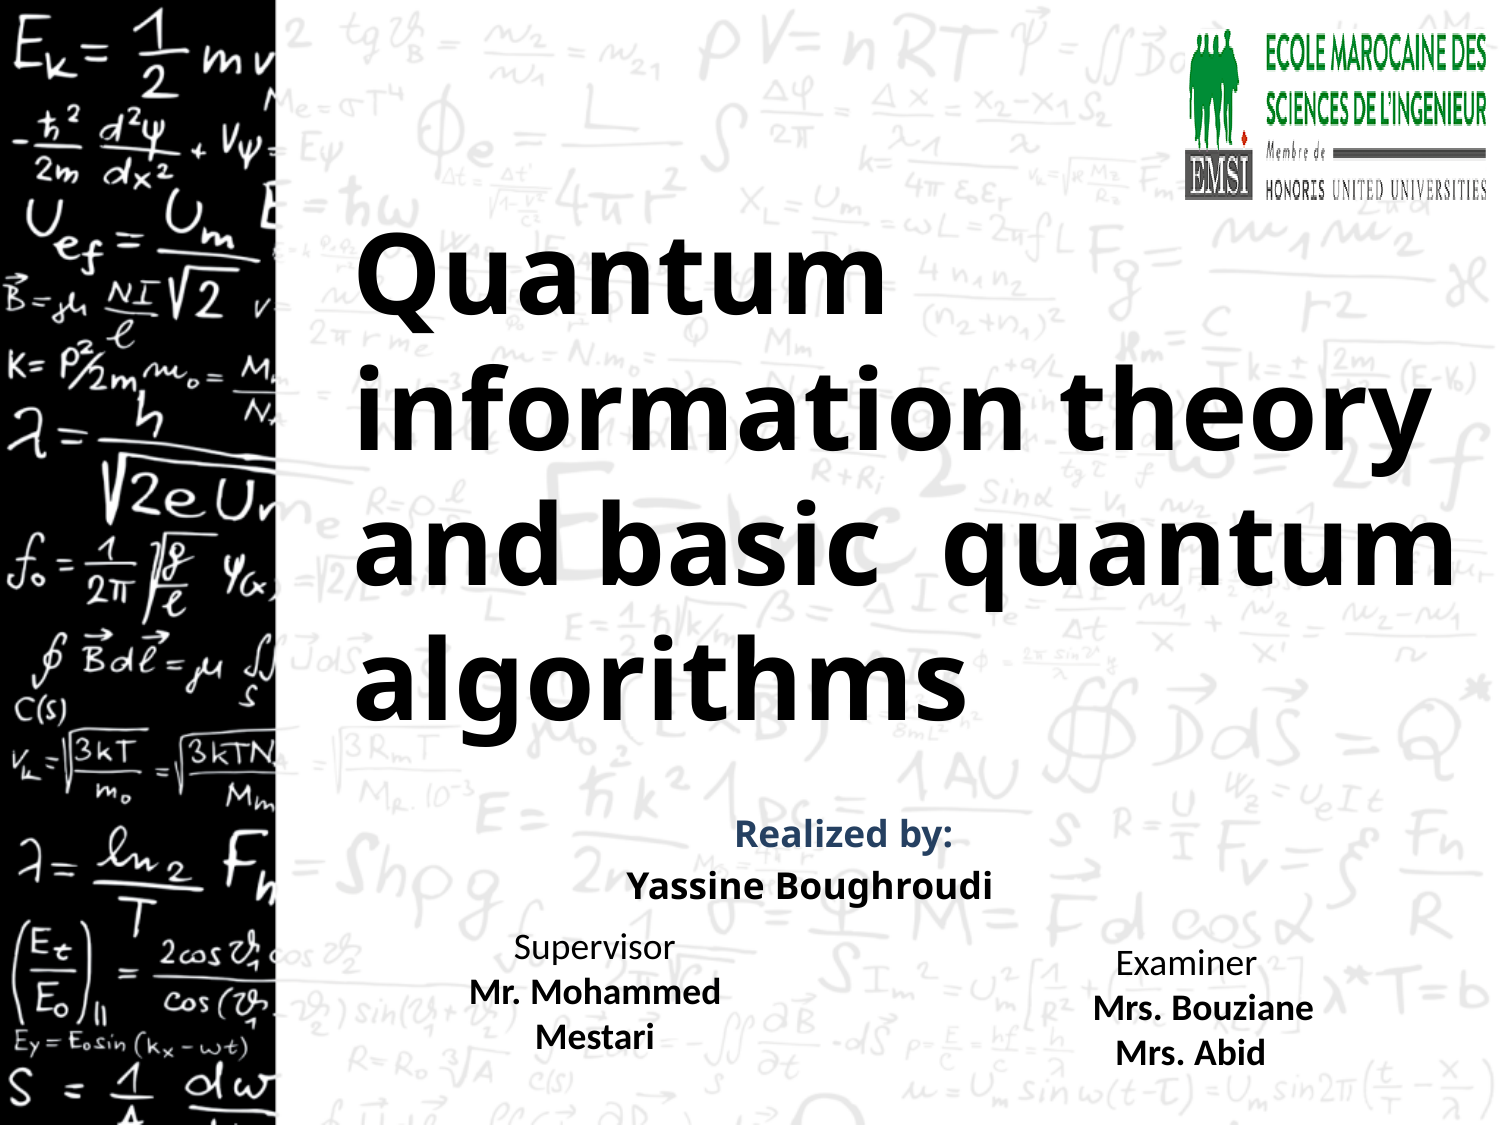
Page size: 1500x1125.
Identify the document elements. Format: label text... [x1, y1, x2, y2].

text_box Supervisor Mr. Mohammed Mestari [395, 914, 796, 1065]
text_box Examiner Mrs. Bouziane Mrs. Abid [975, 930, 1407, 1081]
title Quantum information theory and basic quantum algorithms [337, 508, 1500, 751]
picture [0, 0, 1500, 1125]
subtitle Realized by: Yassine Boughroudi [562, 802, 1126, 916]
